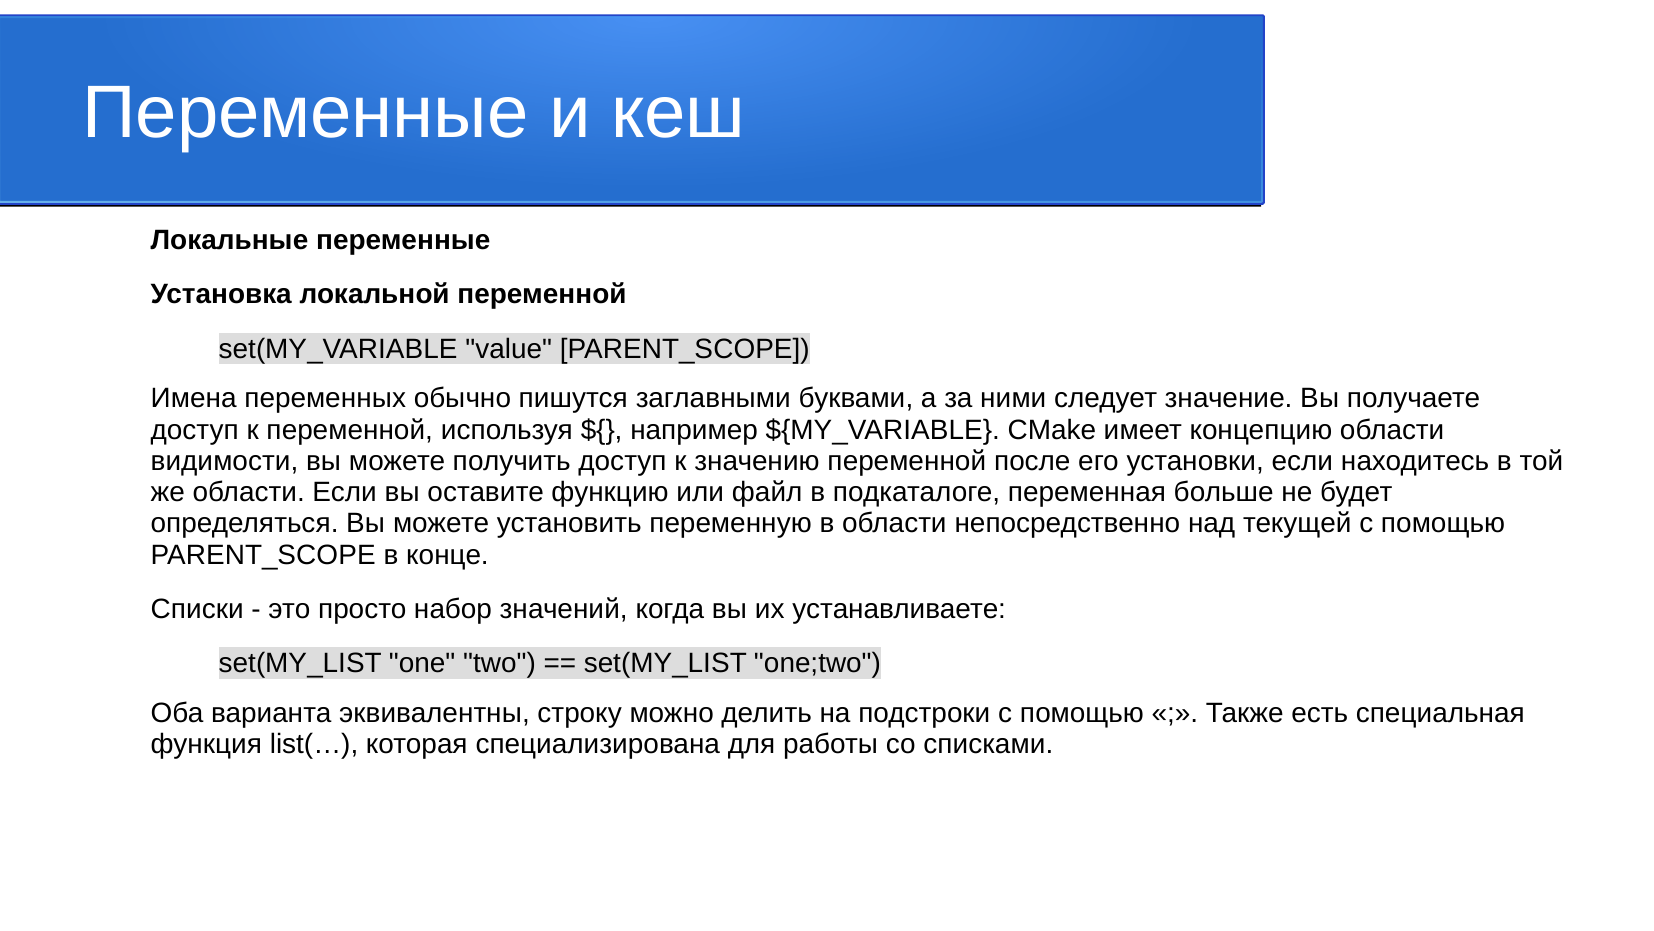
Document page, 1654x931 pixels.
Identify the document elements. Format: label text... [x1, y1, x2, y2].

title Переменные и кеш [82, 35, 1235, 189]
list Локальные переменные Установка локальной переменной set(MY_VARIABLE "value" [PARENT_SCOPE]) Имена переменных обычно пишутся заглавными буквами, а за ними следует значение. Вы получаете доступ к переменной, используя ${}, например ${MY_VARIABLE}. CMake имеет концепцию области видимости, вы можете получить доступ к значению переменной после его установки, если находитесь в той же области. Если вы оставите функцию или файл в подкаталоге, переменная больше не будет определяться. Вы можете установить переменную в области непосредственно над текущей с помощью PARENT_SCOPE в конце. Списки - это просто набор значений, когда вы их устанавливаете: set(MY_LIST "one" "two") == set(MY_LIST "one;two") Оба варианта эквивалентны, строку можно делить на подстроки с помощью «;». Также есть специальная функция list(…), которая специализирована для работы со списками. [82, 224, 1571, 764]
